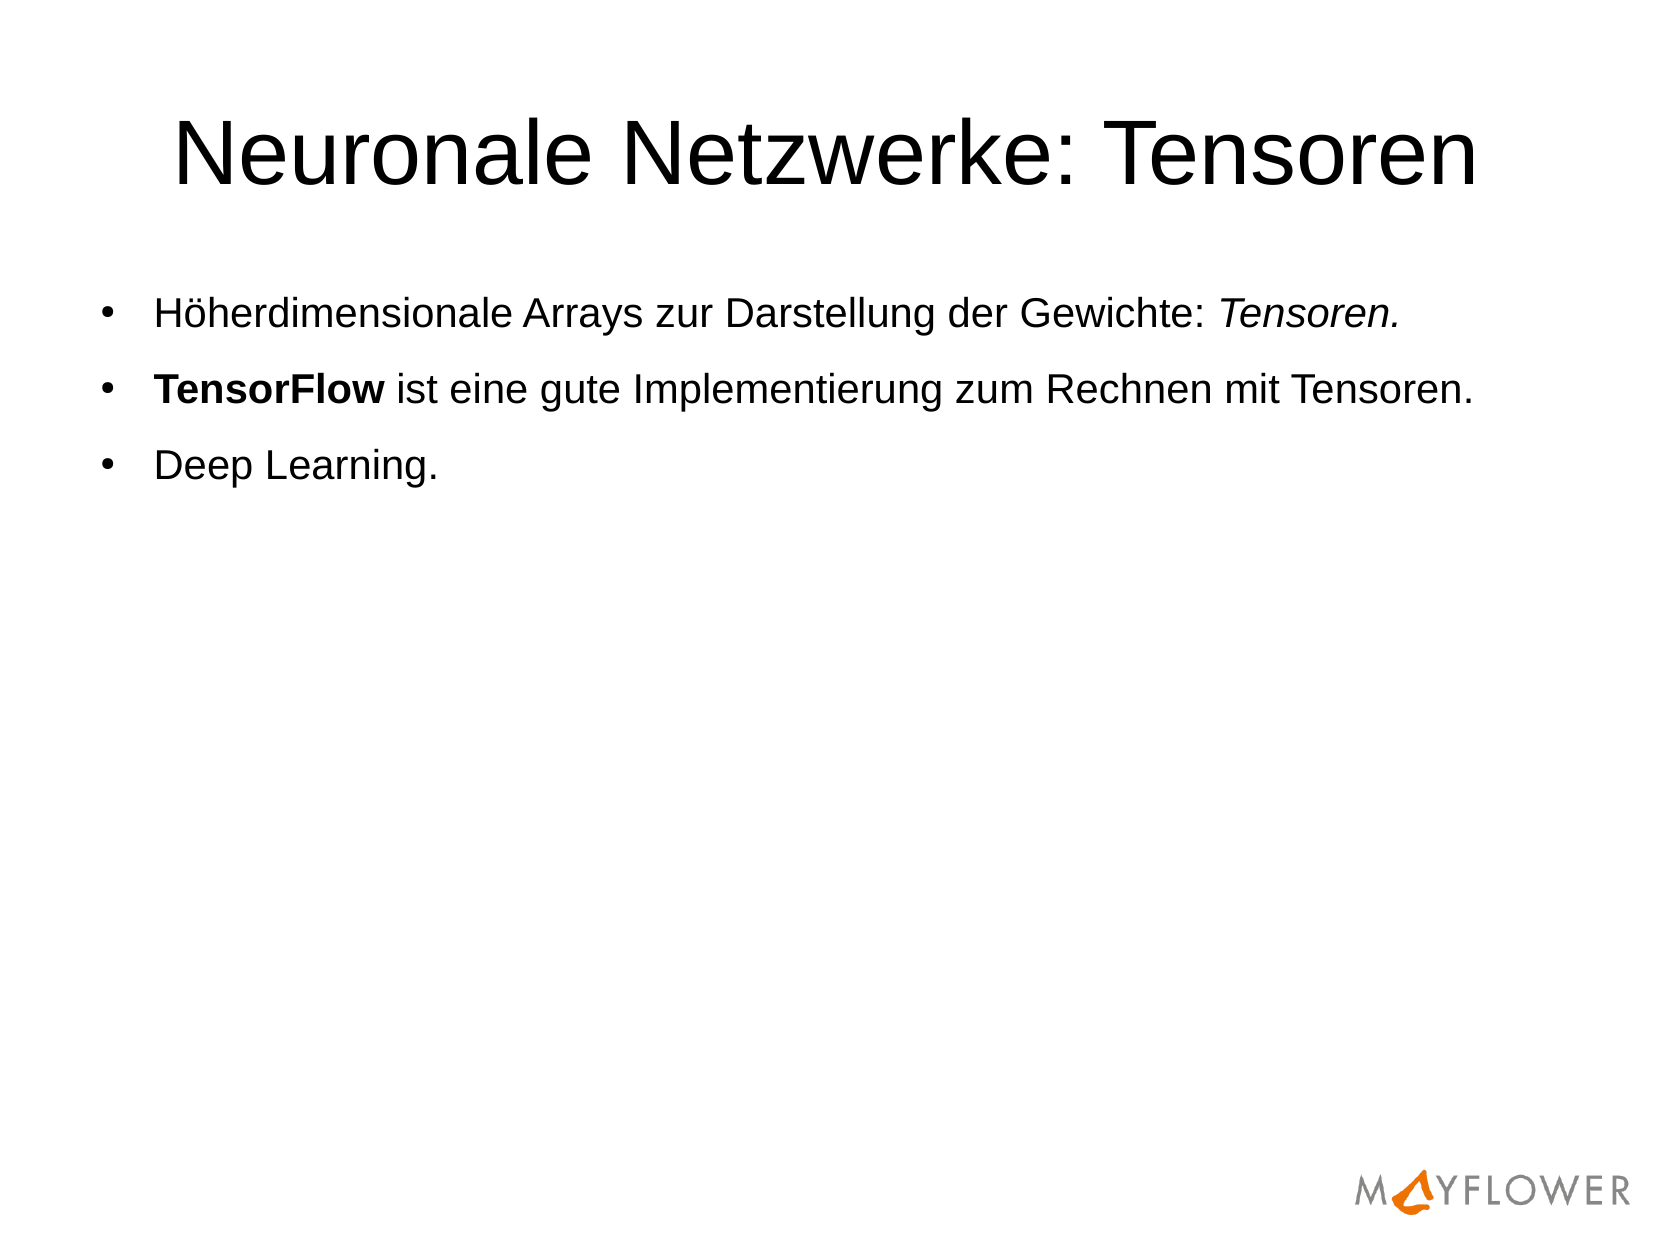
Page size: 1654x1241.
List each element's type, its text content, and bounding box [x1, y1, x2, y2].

title Neuronale Netzwerke: Tensoren [82, 49, 1571, 257]
list Höherdimensionale Arrays zur Darstellung der Gewichte: Tensoren. TensorFlow ist eine gute Implementierung zum Rechnen mit Tensoren. Deep Learning. [82, 290, 1571, 1010]
picture [1355, 1169, 1630, 1215]
